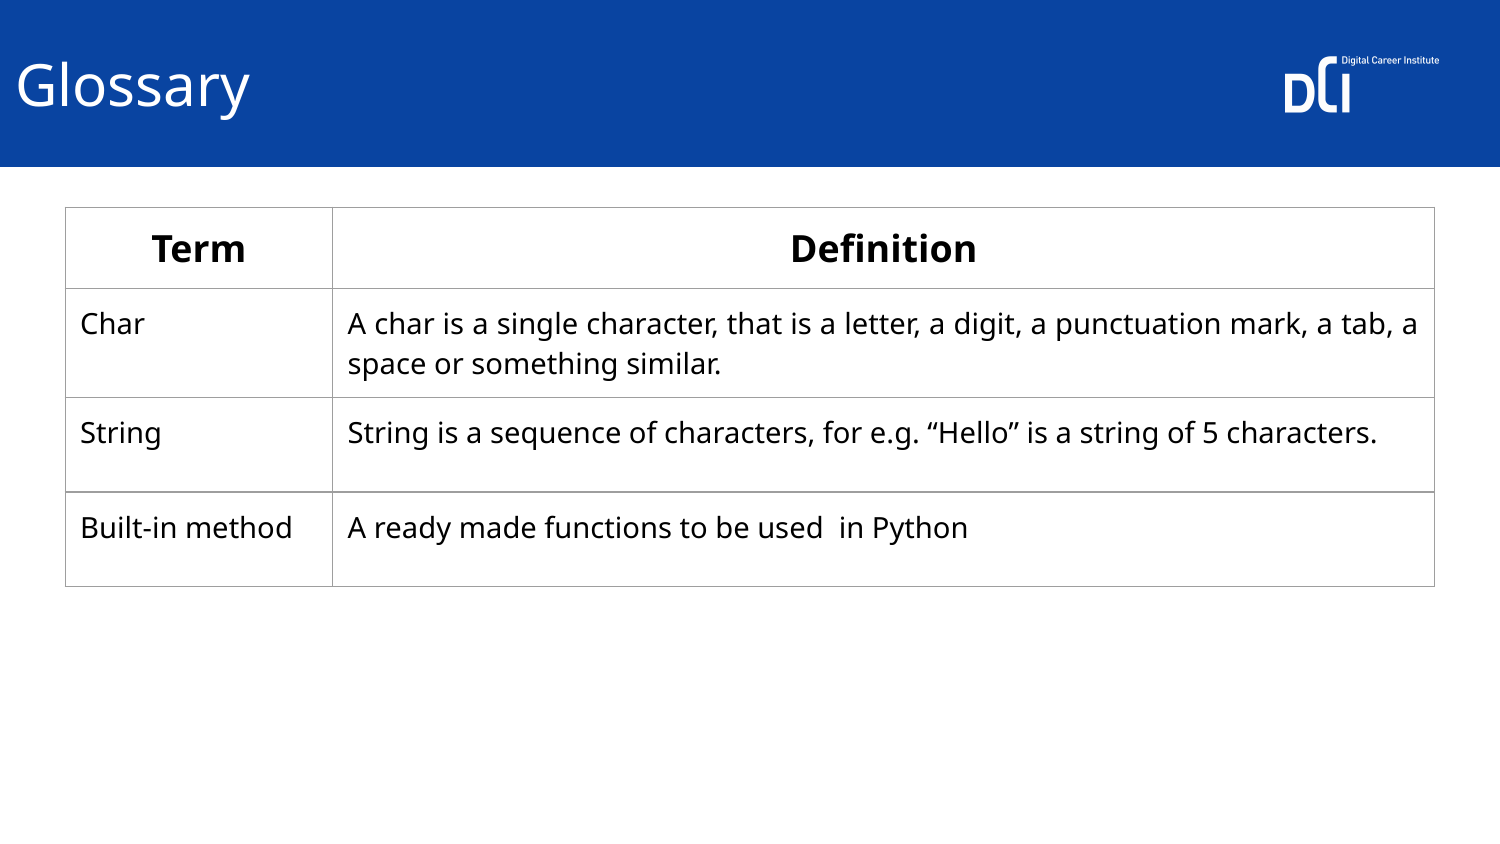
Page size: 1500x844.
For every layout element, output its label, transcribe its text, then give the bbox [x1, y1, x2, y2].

table_cell A ready made functions to be used in Python [333, 493, 1434, 586]
table_cell String is a sequence of characters, for e.g. “Hello” is a string of 5 characters. [333, 398, 1434, 491]
table_header Term [66, 208, 332, 288]
title Glossary [0, 0, 1500, 167]
table_cell Char [66, 289, 332, 397]
table_cell String [66, 398, 332, 491]
table_header Definition [333, 208, 1434, 288]
picture [1275, 44, 1445, 123]
table_cell Built-in method [66, 493, 332, 586]
table_cell A char is a single character, that is a letter, a digit, a punctuation mark, a tab, a space or something similar. [333, 289, 1434, 397]
